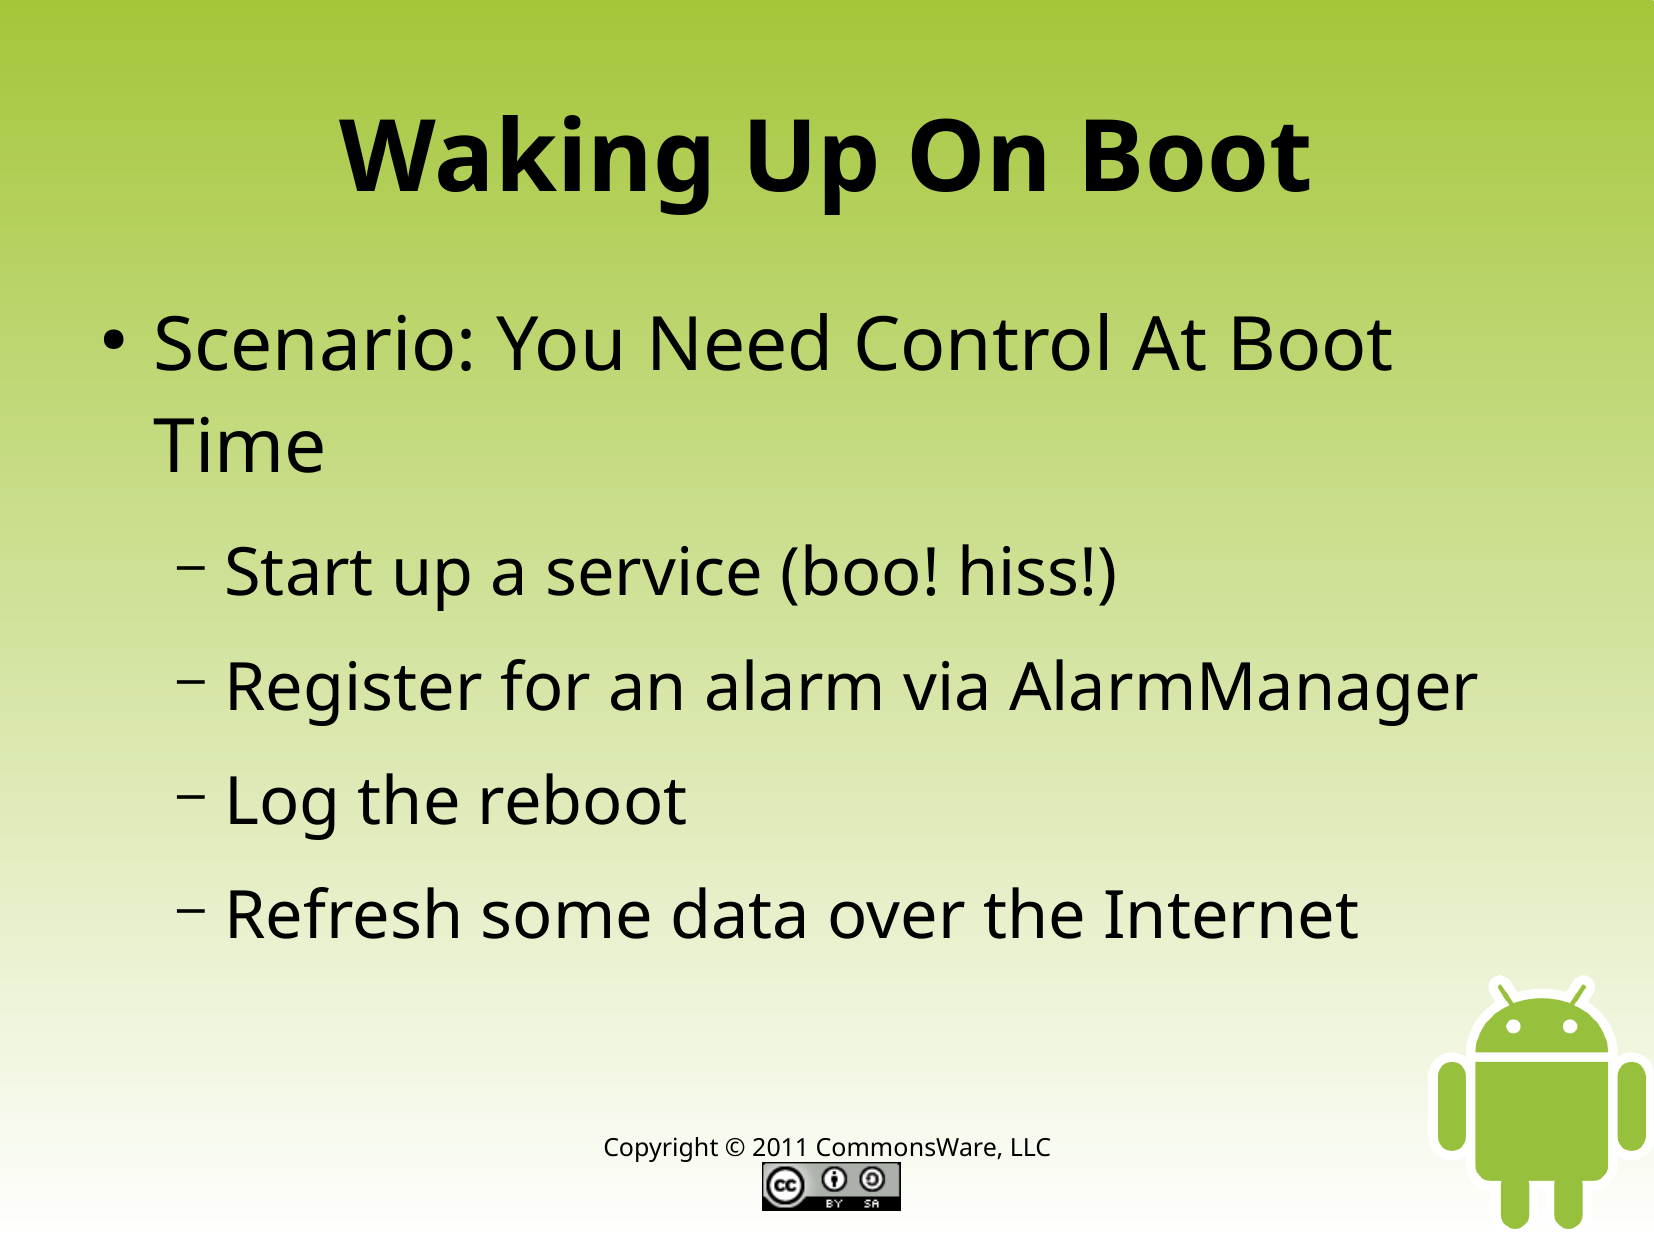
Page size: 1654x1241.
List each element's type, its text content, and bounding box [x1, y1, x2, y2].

title Waking Up On Boot [82, 49, 1571, 257]
list Scenario: You Need Control At Boot Time Start up a service (boo! hiss!) Register for an alarm via AlarmManager Log the reboot Refresh some data over the Internet [82, 290, 1571, 1109]
picture [1428, 975, 1654, 1238]
picture [762, 1162, 901, 1211]
